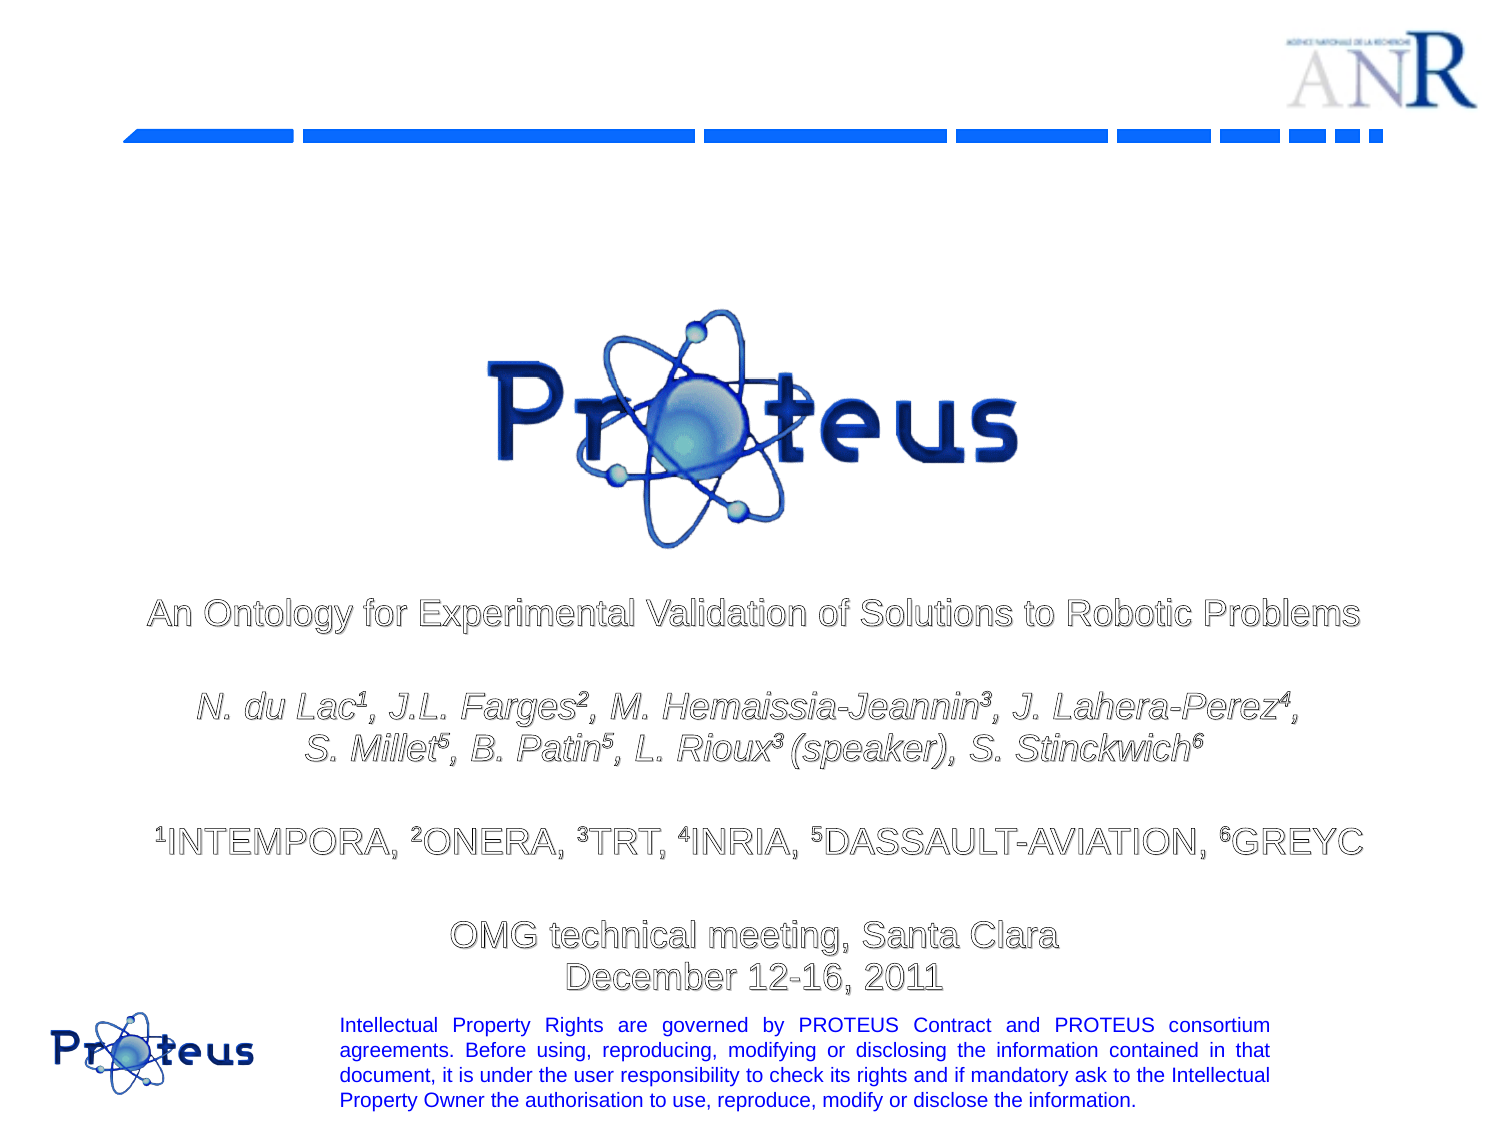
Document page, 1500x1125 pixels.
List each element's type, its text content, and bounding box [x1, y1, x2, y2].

picture [1281, 27, 1484, 115]
subtitle An Ontology for Experimental Validation of Solutions to Robotic Problems N. du Lac1, J.L. Farges2, M. Hemaissia-Jeannin3, J. Lahera-Perez4, S. Millet5, B. Patin5, L. Rioux3 (speaker), S. Stinckwich6 1INTEMPORA, 2ONERA, 3TRT, 4INRIA, 5DASSAULT-AVIATION, 6GREYC OMG technical meeting, Santa Clara December 12-16, 2011 [23, 179, 1485, 1004]
picture [447, 284, 1065, 568]
picture [35, 1004, 272, 1101]
